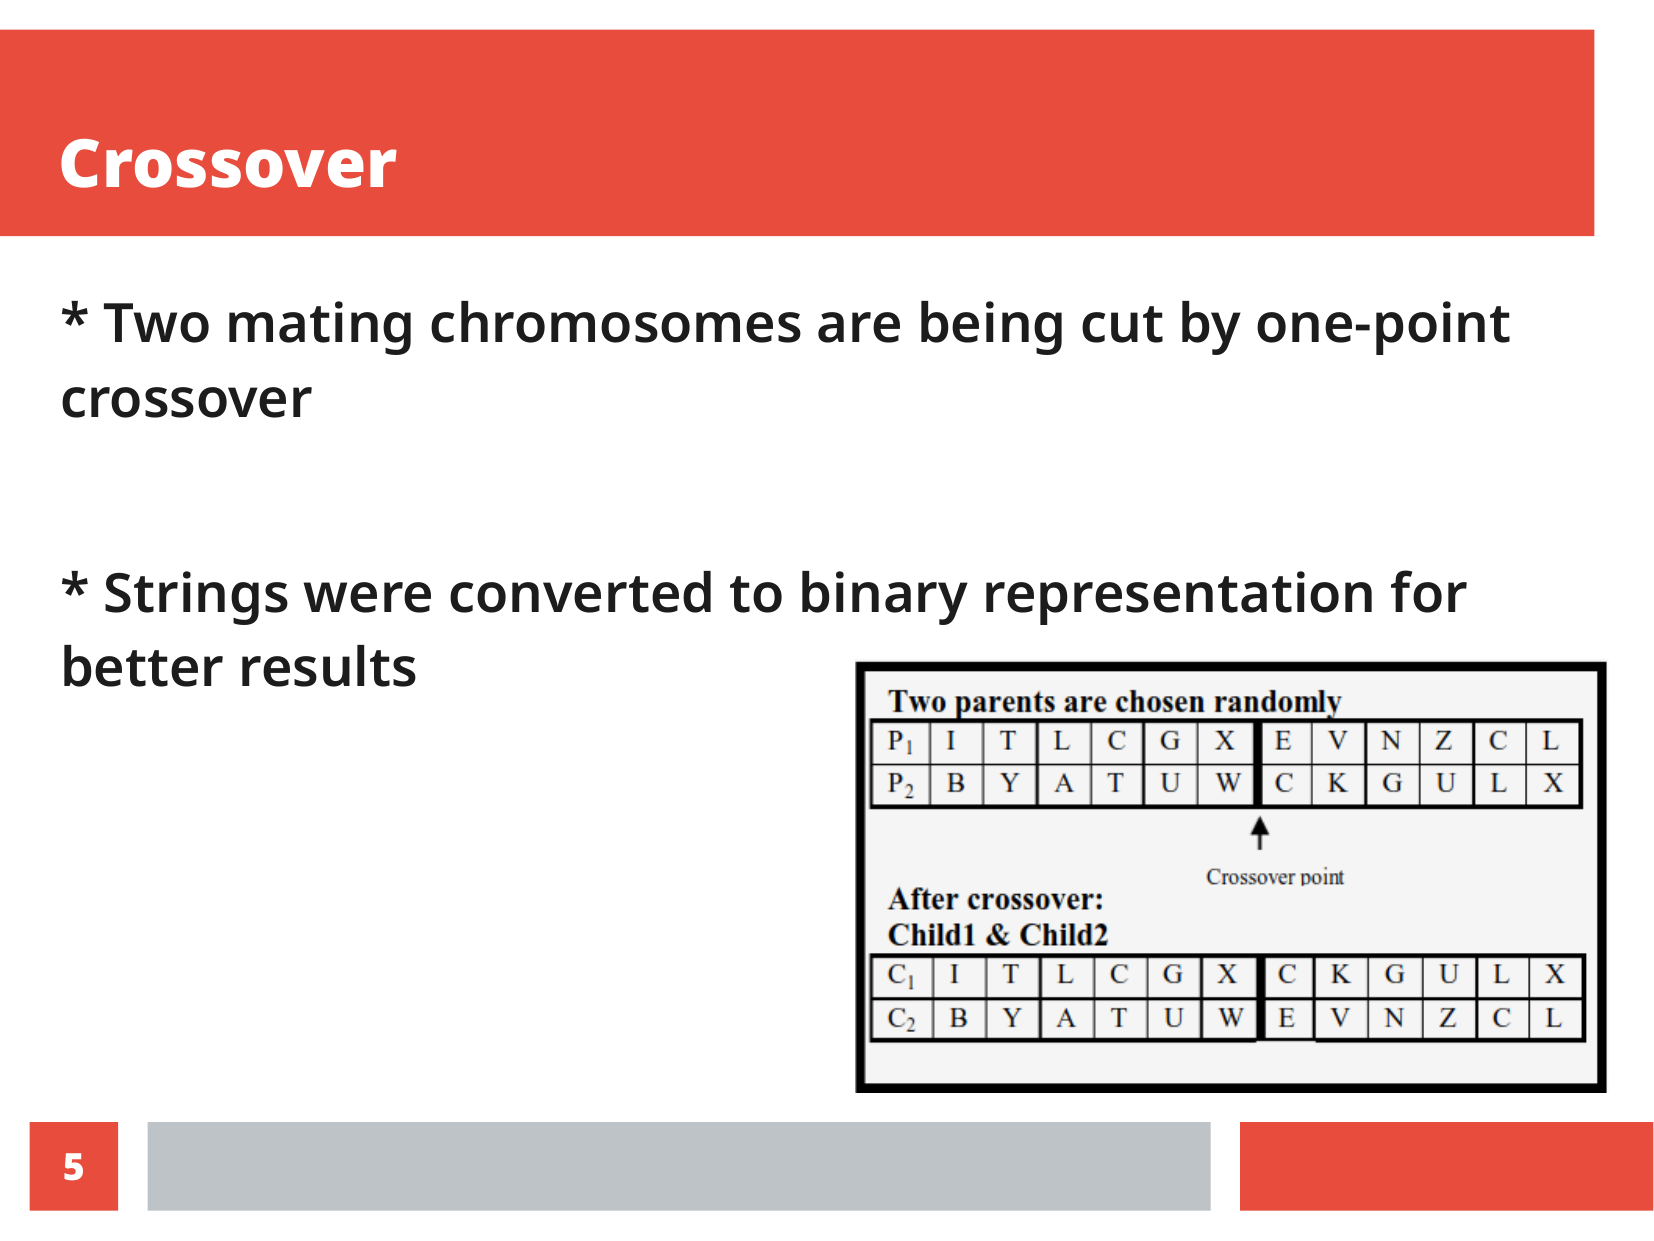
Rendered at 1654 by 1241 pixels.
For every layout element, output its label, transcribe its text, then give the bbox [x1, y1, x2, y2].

title Crossover [59, 59, 1595, 207]
picture [855, 659, 1610, 1093]
list * Two mating chromosomes are being cut by one-point crossover * Strings were converted to binary representation for better results [60, 285, 1566, 1053]
